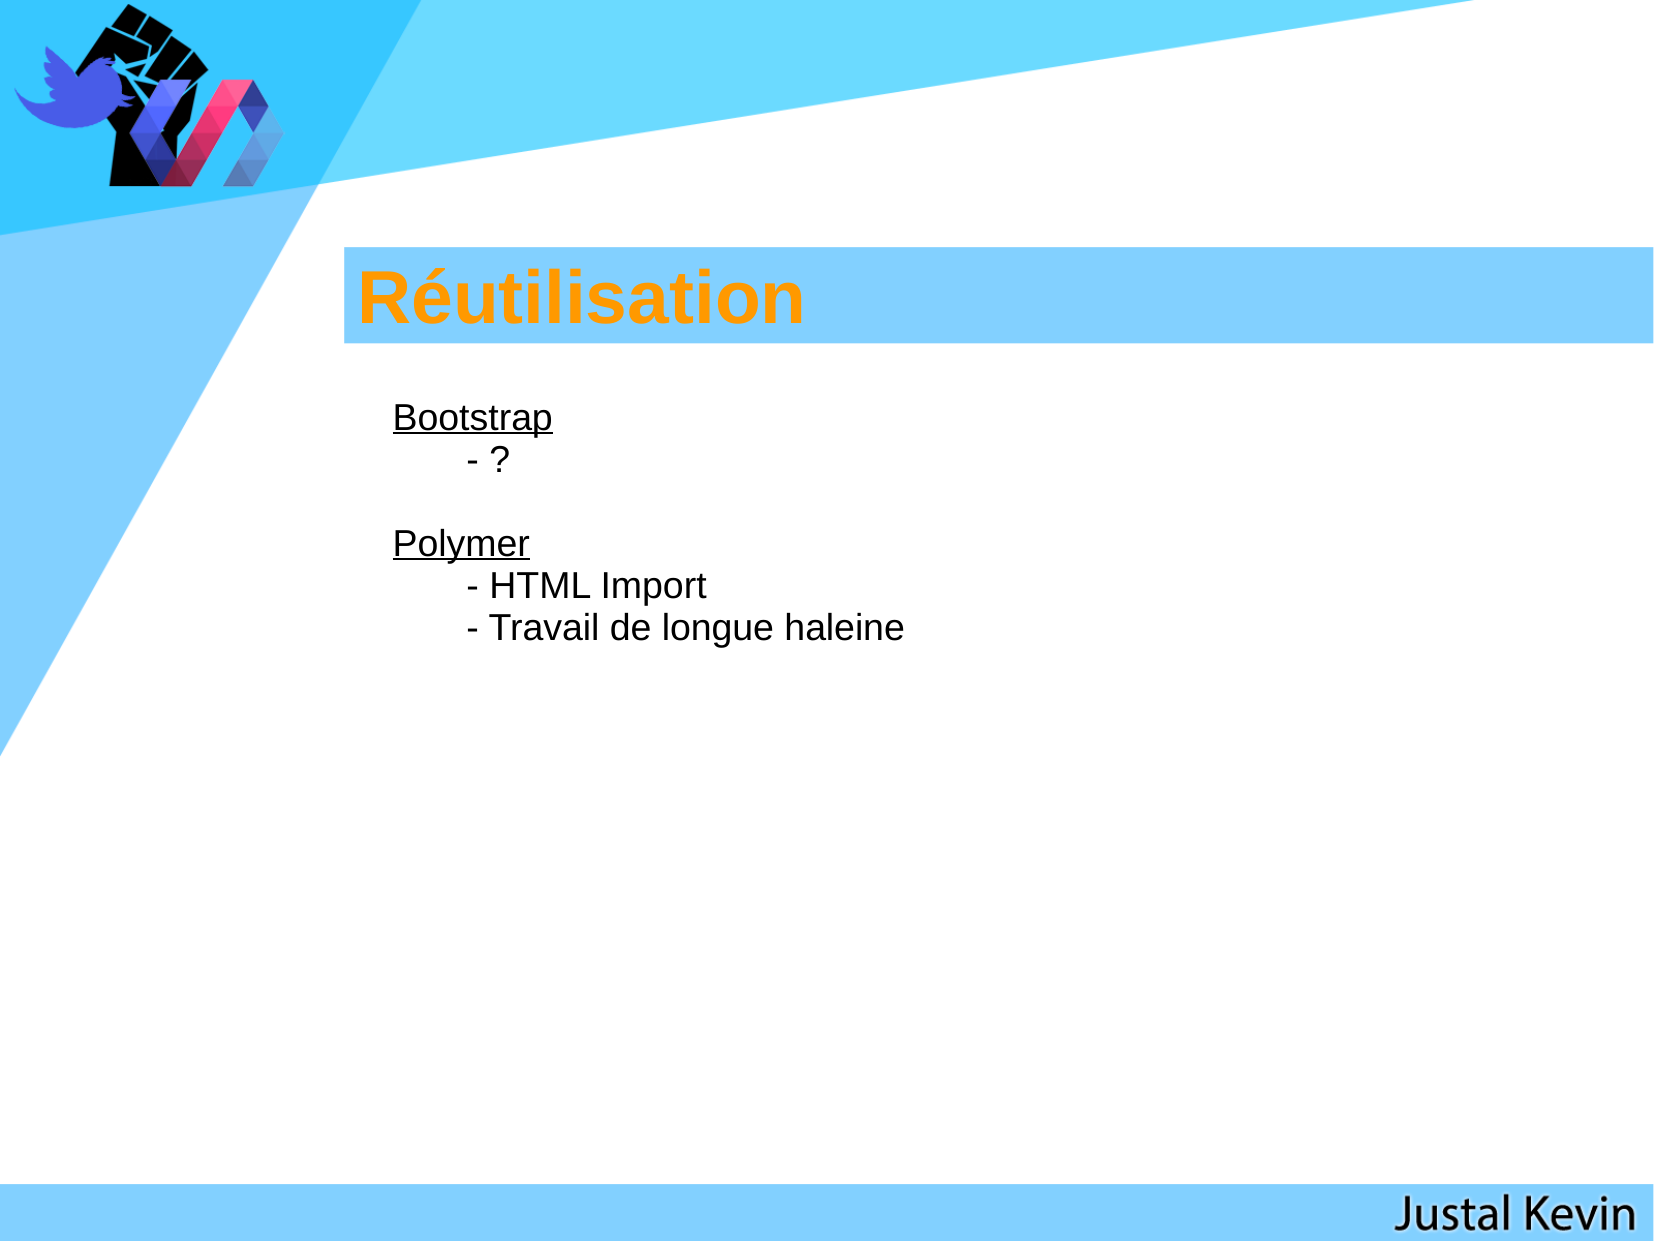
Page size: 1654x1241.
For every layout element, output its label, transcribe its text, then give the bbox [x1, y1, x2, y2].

text_box Réutilisation [342, 248, 1654, 347]
picture [0, 0, 1654, 1241]
text_box Bootstrap - ? Polymer - HTML Import - Travail de longue haleine [377, 346, 1619, 656]
